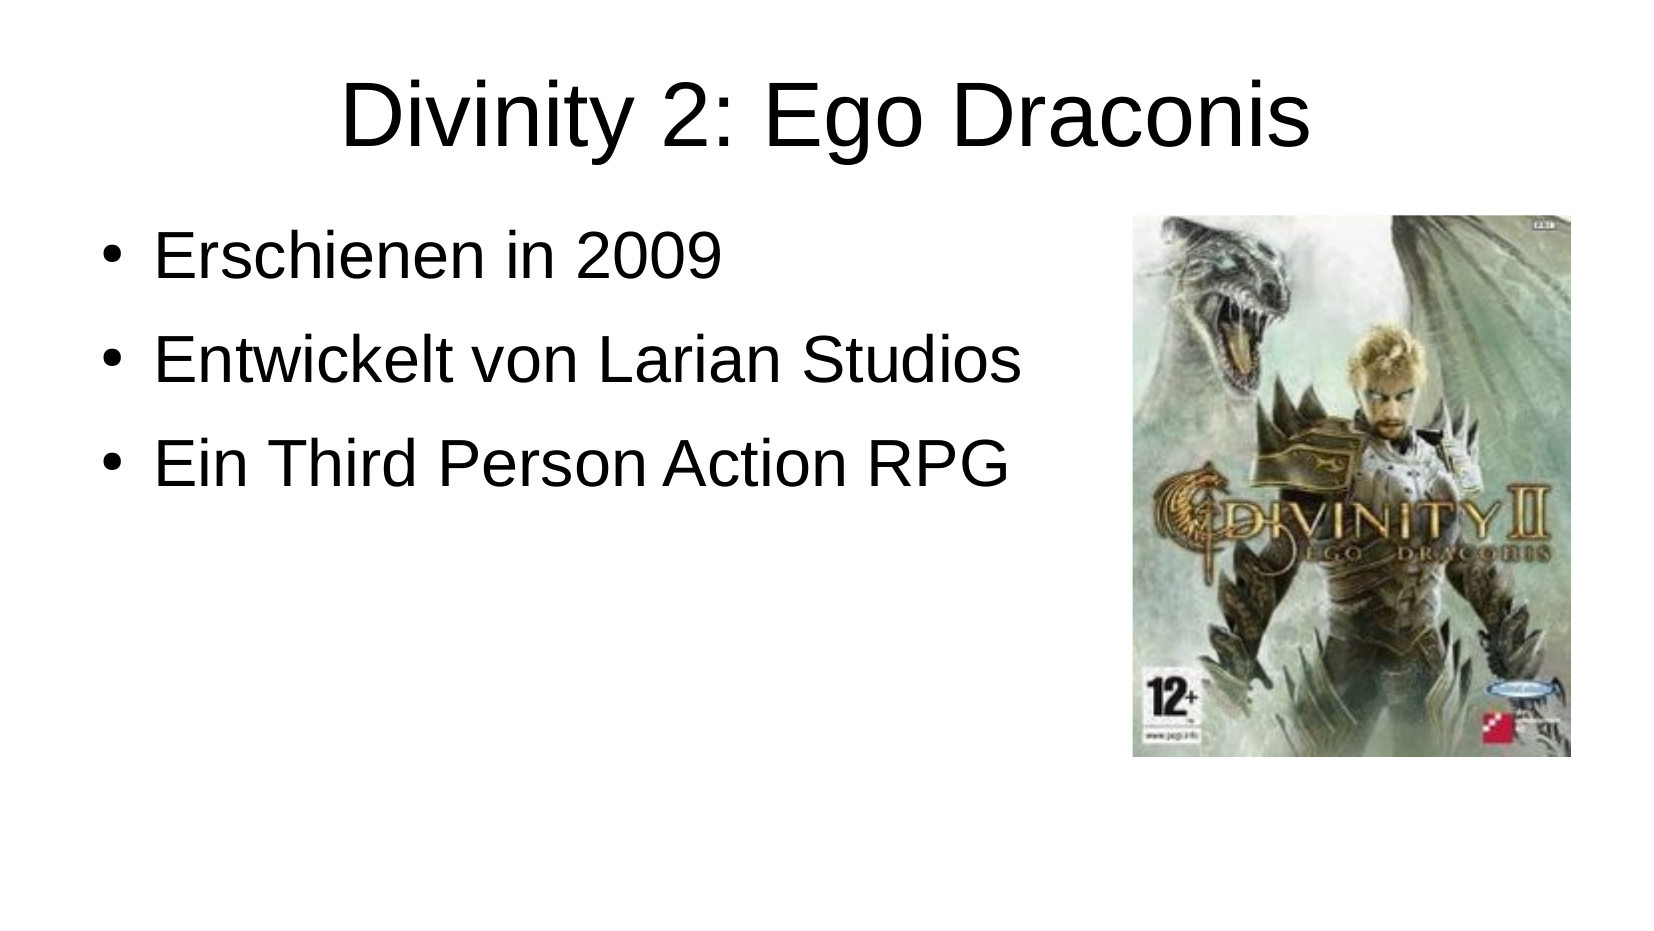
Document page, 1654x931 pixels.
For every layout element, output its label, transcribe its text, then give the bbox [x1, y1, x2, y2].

list Erschienen in 2009 Entwickelt von Larian Studios Ein Third Person Action RPG [82, 217, 1132, 758]
title Divinity 2: Ego Draconis [82, 37, 1571, 193]
text_box [1132, 215, 1571, 758]
